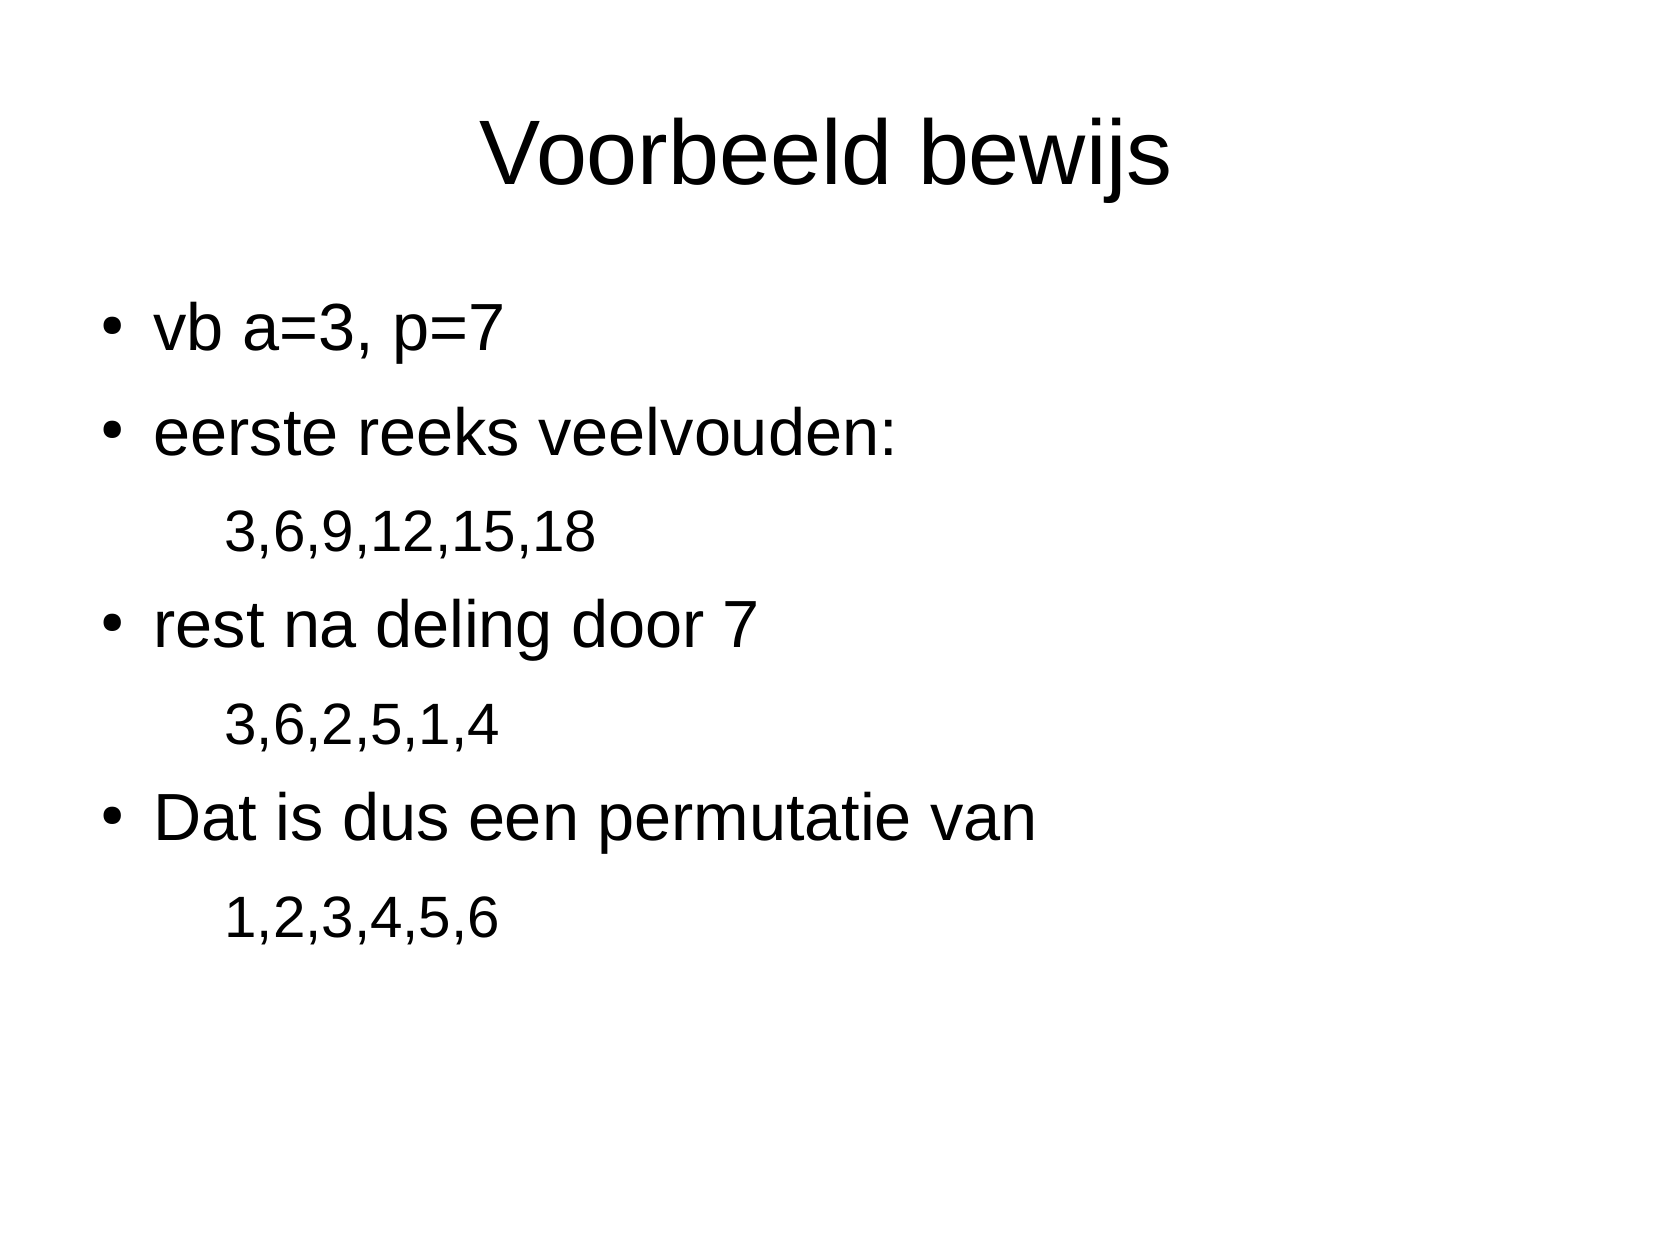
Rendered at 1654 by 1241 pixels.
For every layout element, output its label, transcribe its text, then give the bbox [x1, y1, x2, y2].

list vb a=3, p=7 eerste reeks veelvouden: 3,6,9,12,15,18 rest na deling door 7 3,6,2,5,1,4 Dat is dus een permutatie van 1,2,3,4,5,6 [82, 290, 1571, 1010]
title Voorbeeld bewijs [82, 49, 1571, 257]
